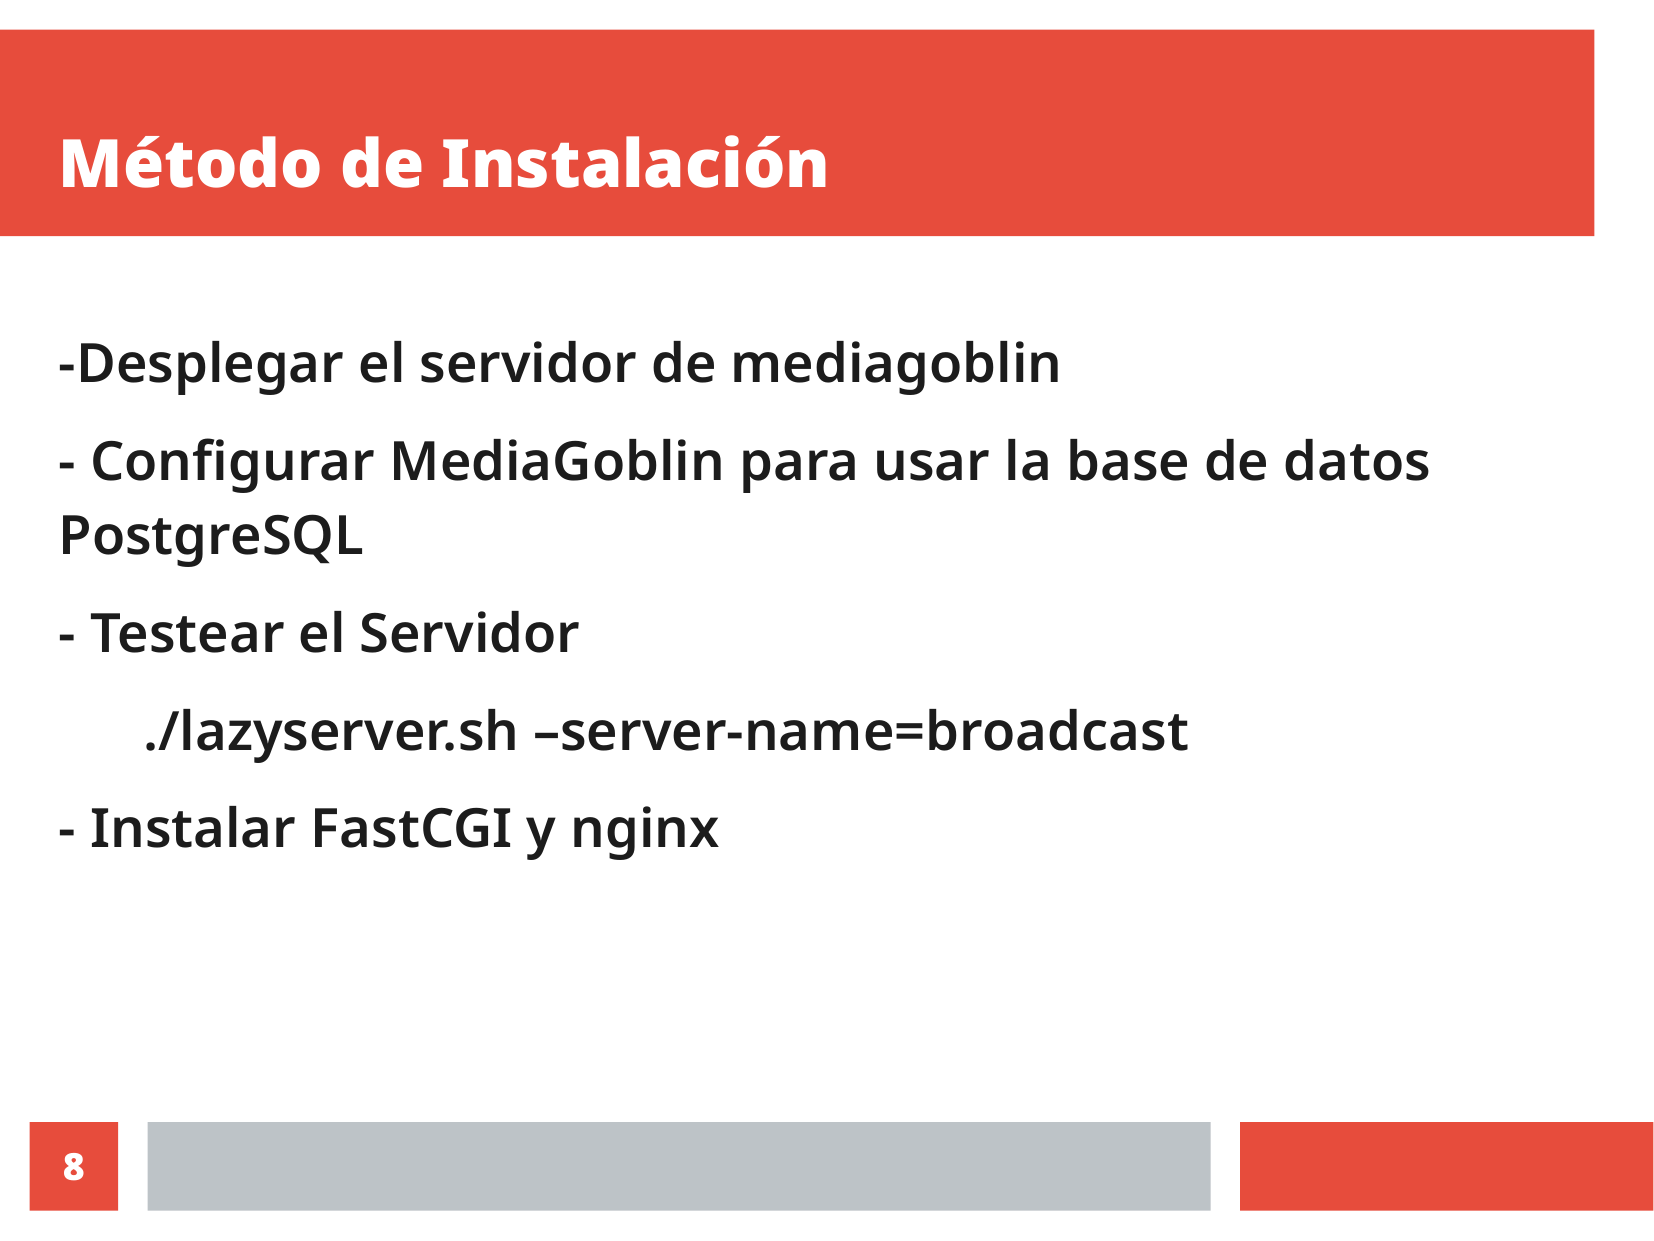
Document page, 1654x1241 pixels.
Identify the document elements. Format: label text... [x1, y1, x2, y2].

list -Desplegar el servidor de mediagoblin - Configurar MediaGoblin para usar la base de datos PostgreSQL - Testear el Servidor ./lazyserver.sh –server-name=broadcast - Instalar FastCGI y nginx [59, 324, 1565, 1093]
title Método de Instalación [59, 59, 1595, 207]
